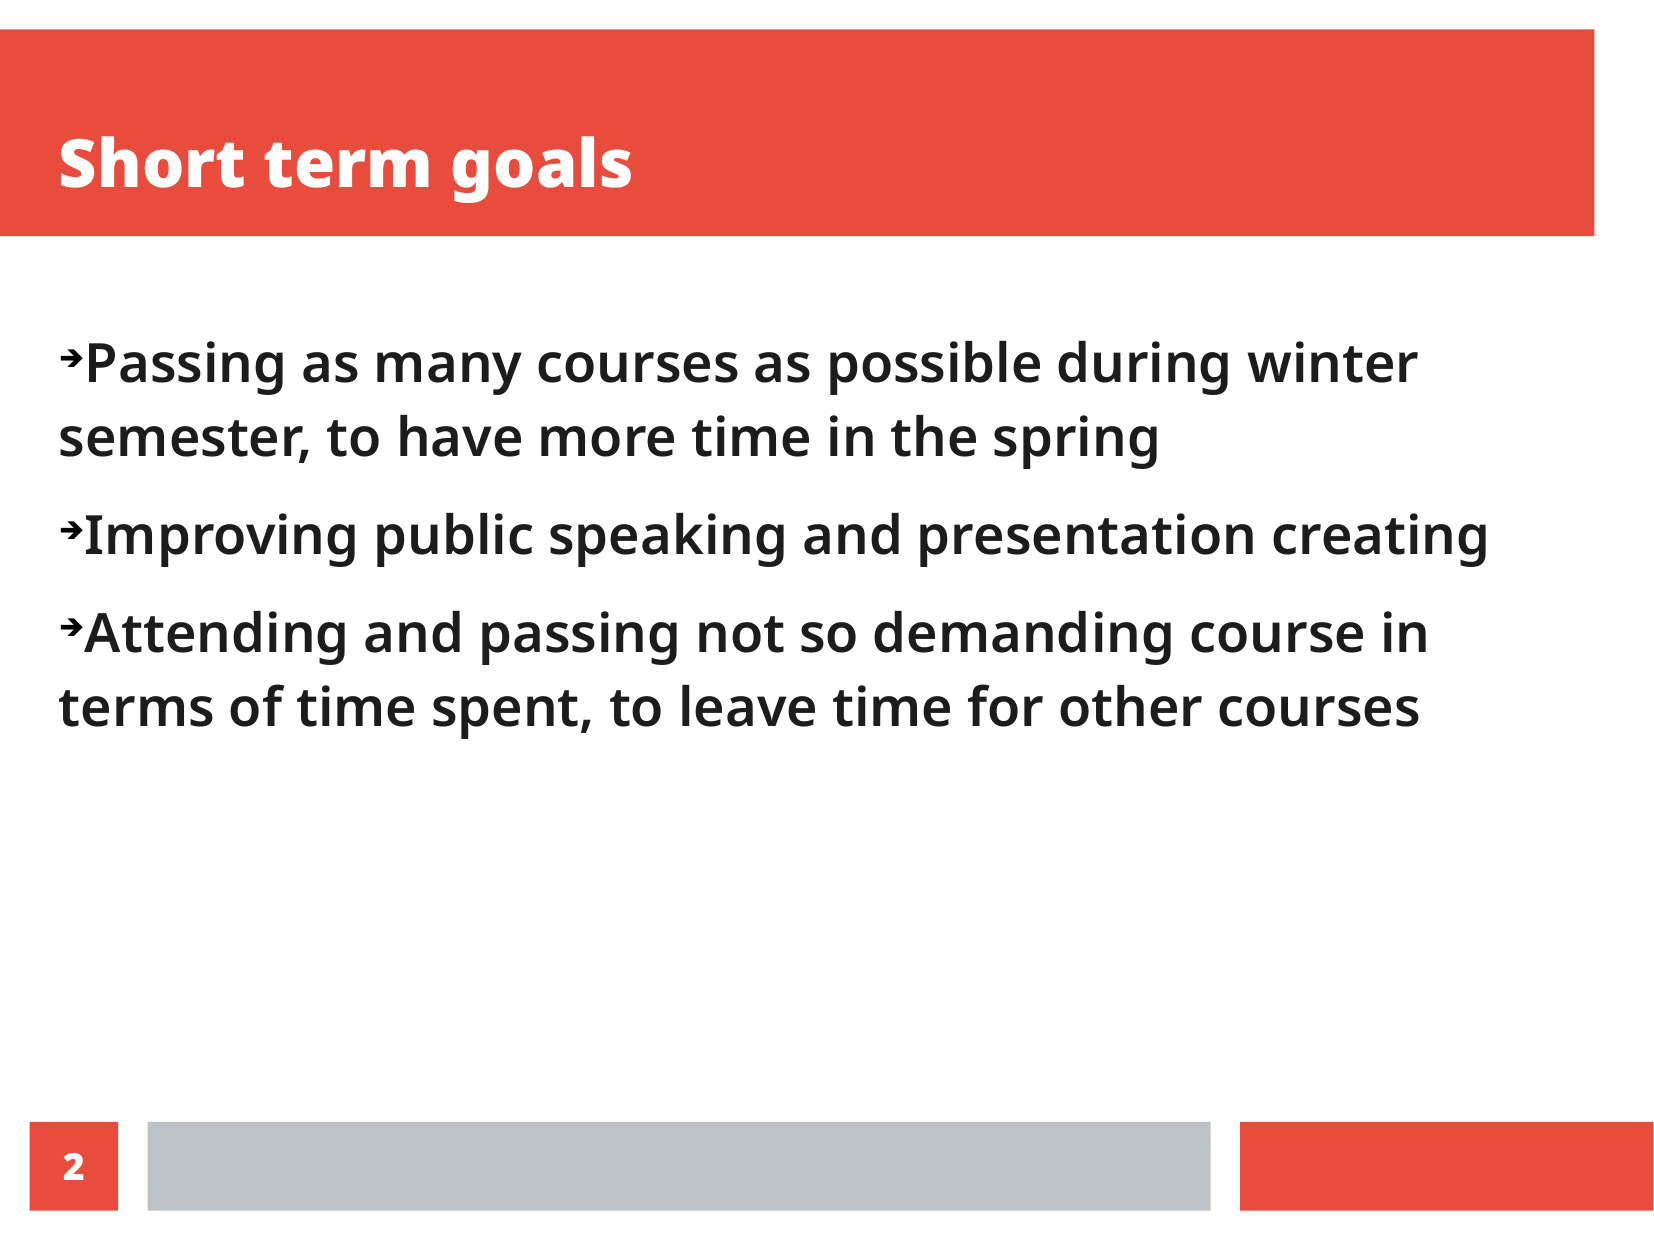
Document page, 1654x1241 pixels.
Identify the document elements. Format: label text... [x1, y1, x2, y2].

list Passing as many courses as possible during winter semester, to have more time in the spring Improving public speaking and presentation creating Attending and passing not so demanding course in terms of time spent, to leave time for other courses [58, 324, 1565, 1093]
title Short term goals [59, 58, 1595, 207]
